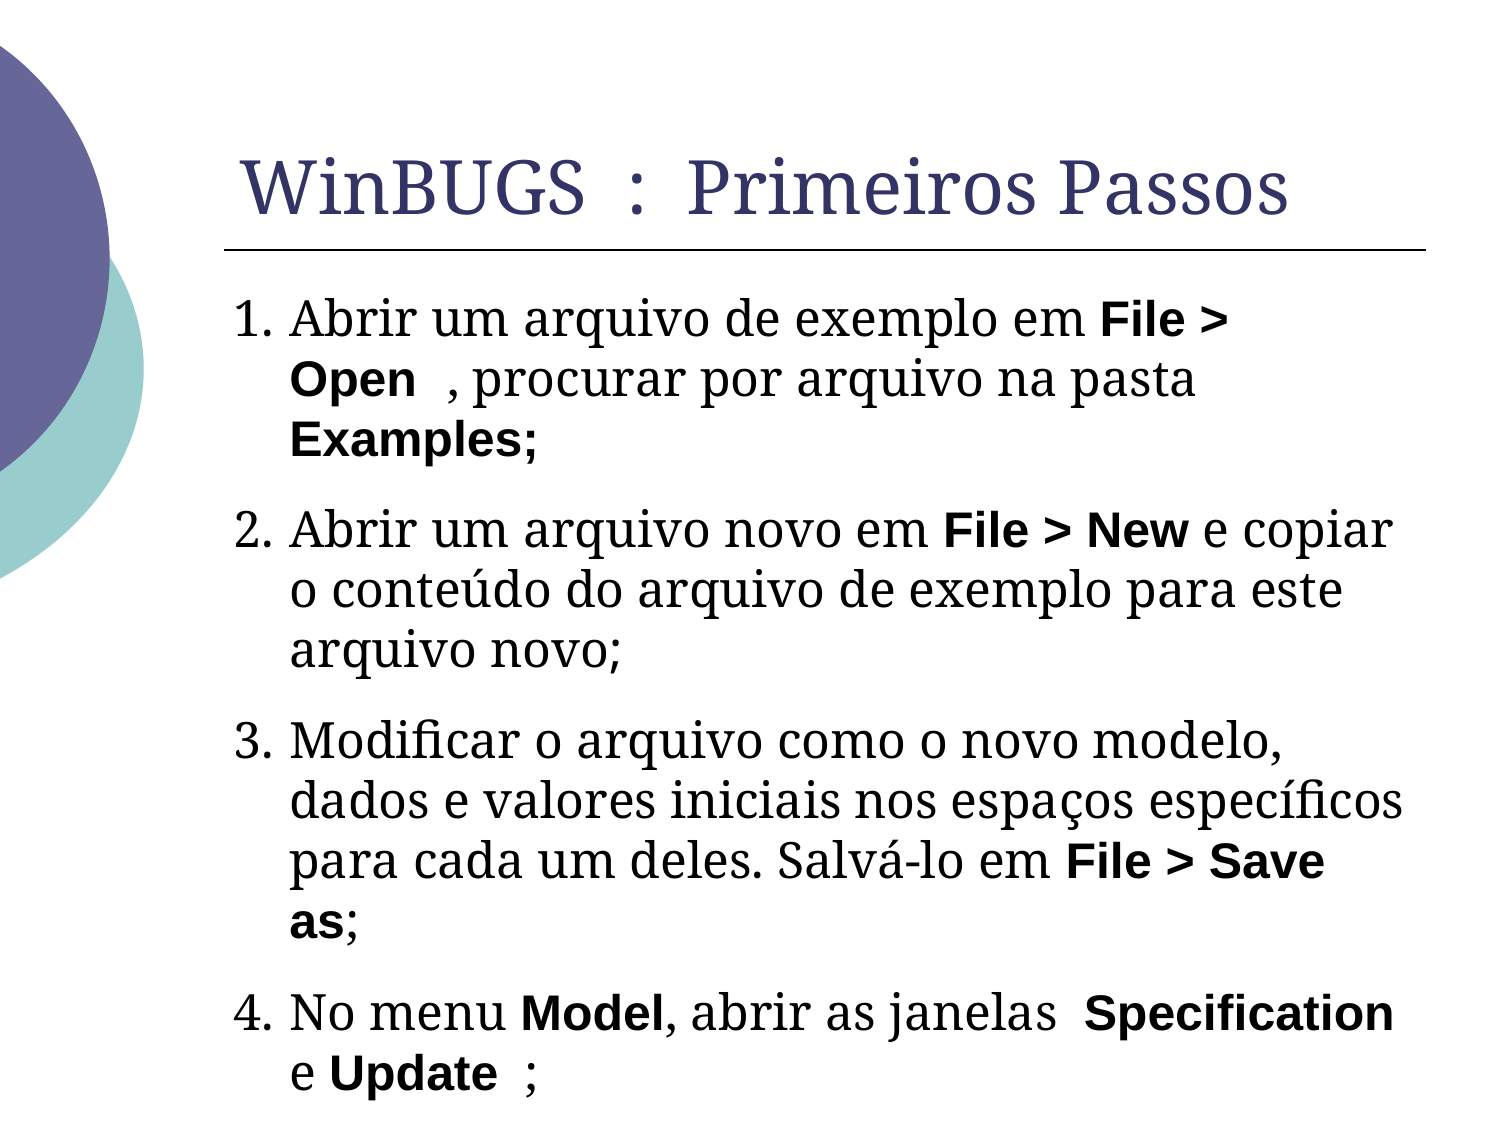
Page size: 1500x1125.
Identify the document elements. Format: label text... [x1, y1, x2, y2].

text_box Abrir um arquivo de exemplo em File > Open , procurar por arquivo na pasta Examples; Abrir um arquivo novo em File > New e copiar o conteúdo do arquivo de exemplo para este arquivo novo; Modificar o arquivo como o novo modelo, dados e valores iniciais nos espaços específicos para cada um deles. Salvá-lo em File > Save as; No menu Model, abrir as janelas Specification e Update ; No menu Inference, abra a janela Samples ; [218, 278, 1424, 1125]
title WinBUGS : Primeiros Passos [224, 49, 1425, 237]
